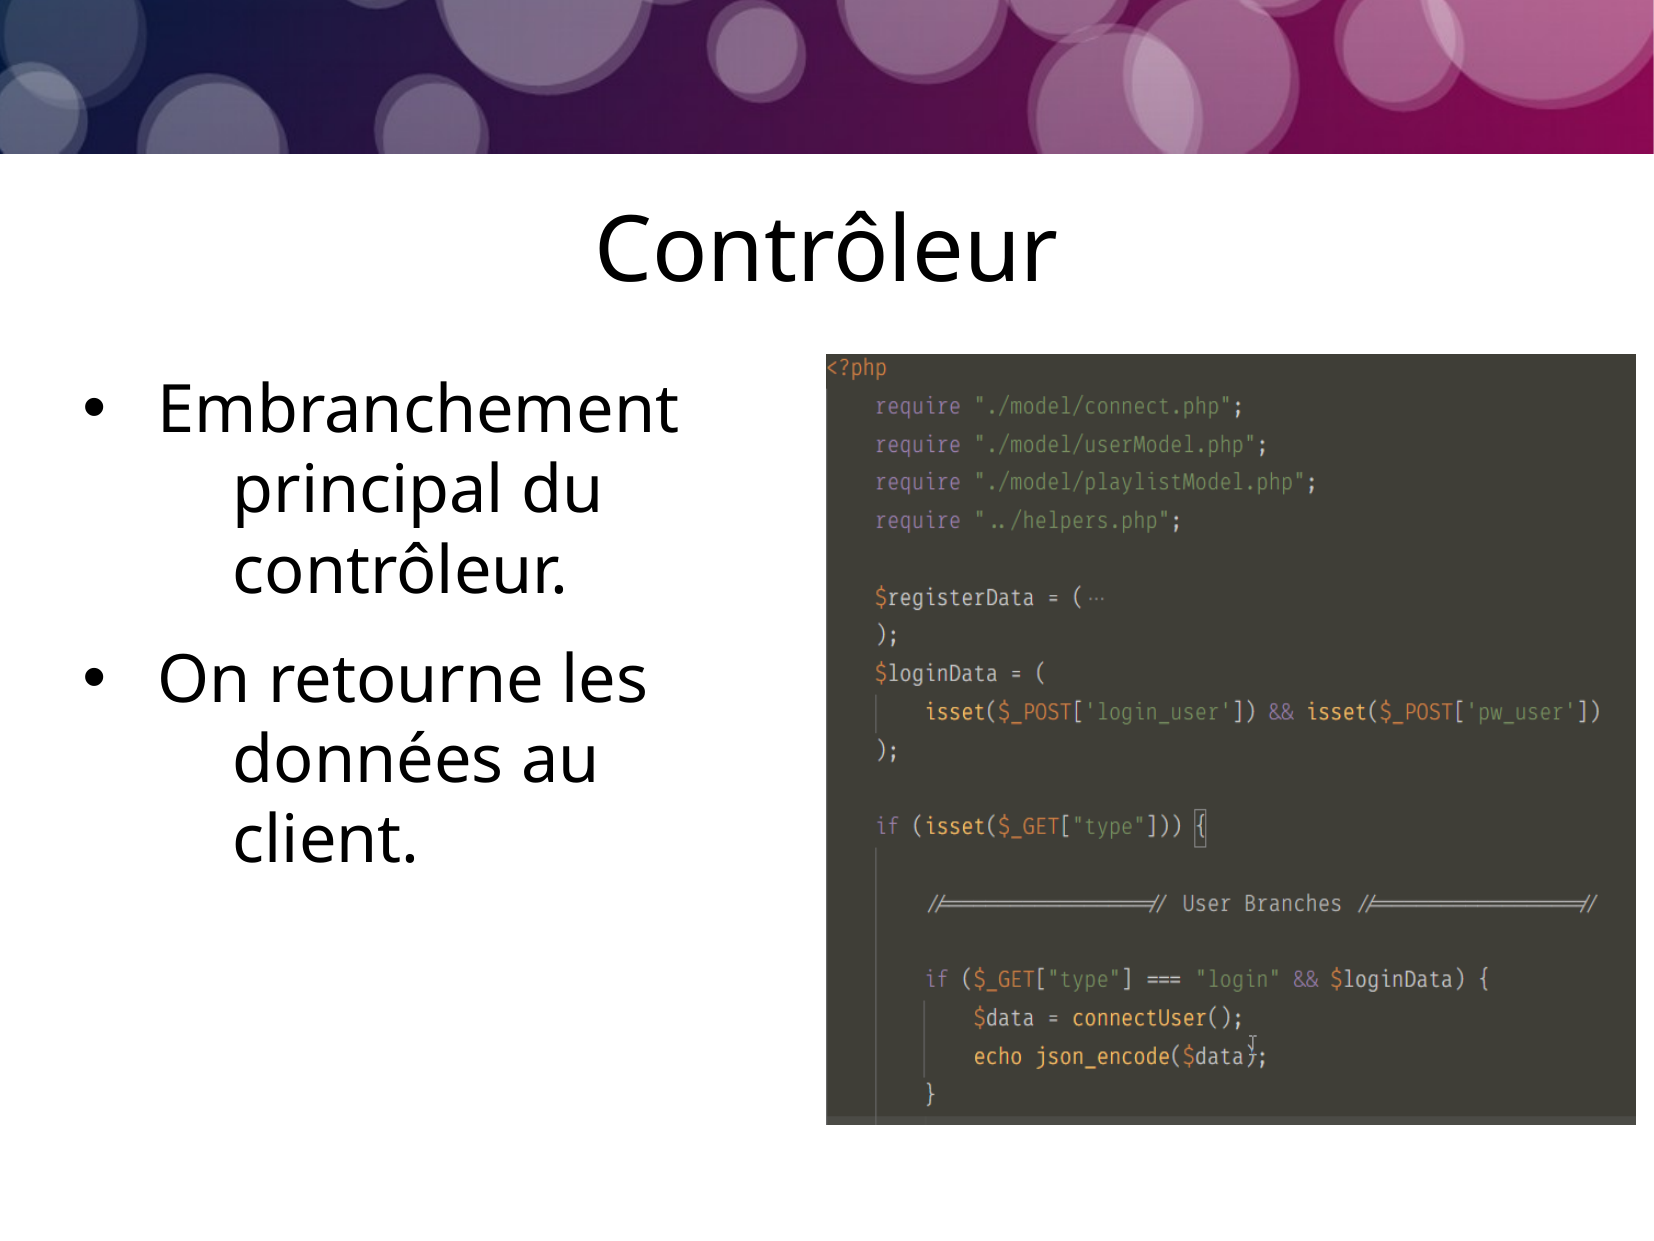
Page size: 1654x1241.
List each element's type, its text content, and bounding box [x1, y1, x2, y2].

list Embranchement principal du contrôleur. On retourne les données au client. [82, 366, 770, 1087]
title Contrôleur [82, 159, 1571, 331]
picture [826, 354, 1636, 1125]
